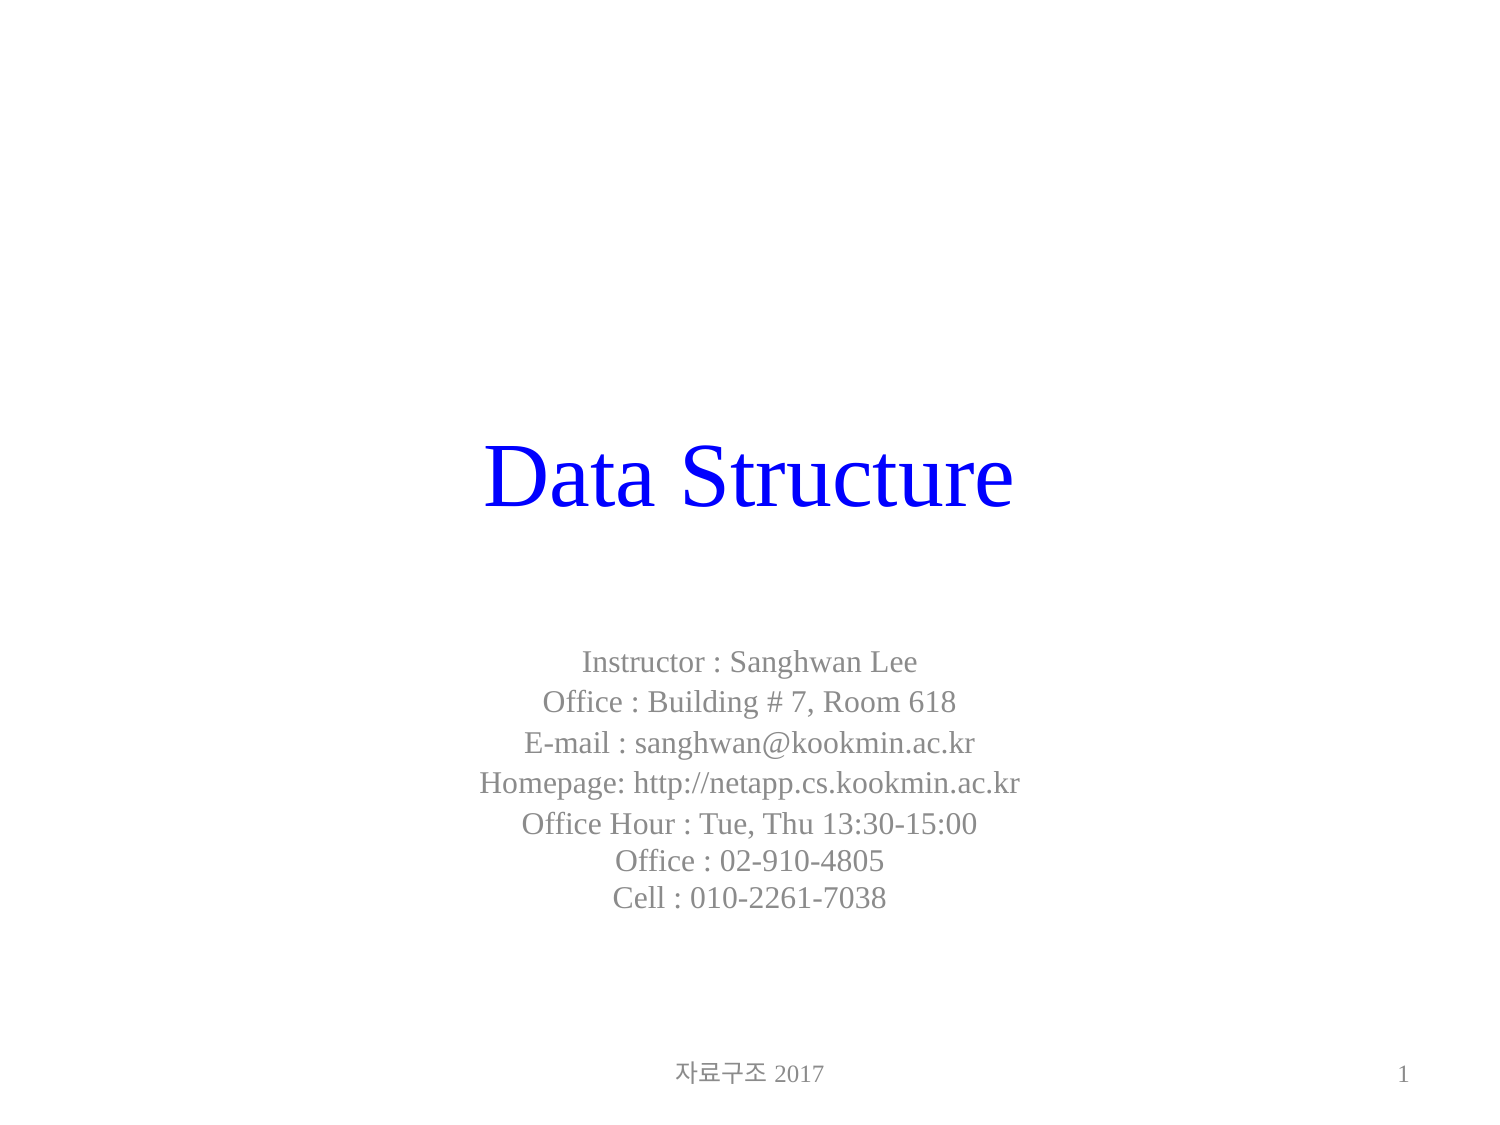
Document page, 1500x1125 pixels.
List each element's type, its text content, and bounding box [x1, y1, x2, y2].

subtitle Instructor : Sanghwan Lee Office : Building # 7, Room 618 E-mail : sanghwan@kookmin.ac.kr Homepage: http://netapp.cs.kookmin.ac.kr Office Hour : Tue, Thu 13:30-15:00 Office : 02-910-4805 Cell : 010-2261-7038 [225, 637, 1275, 925]
slide_number <숫자> [1074, 1042, 1425, 1103]
title Data Structure [112, 349, 1388, 591]
footer 자료구조 2017 [512, 1042, 988, 1103]
